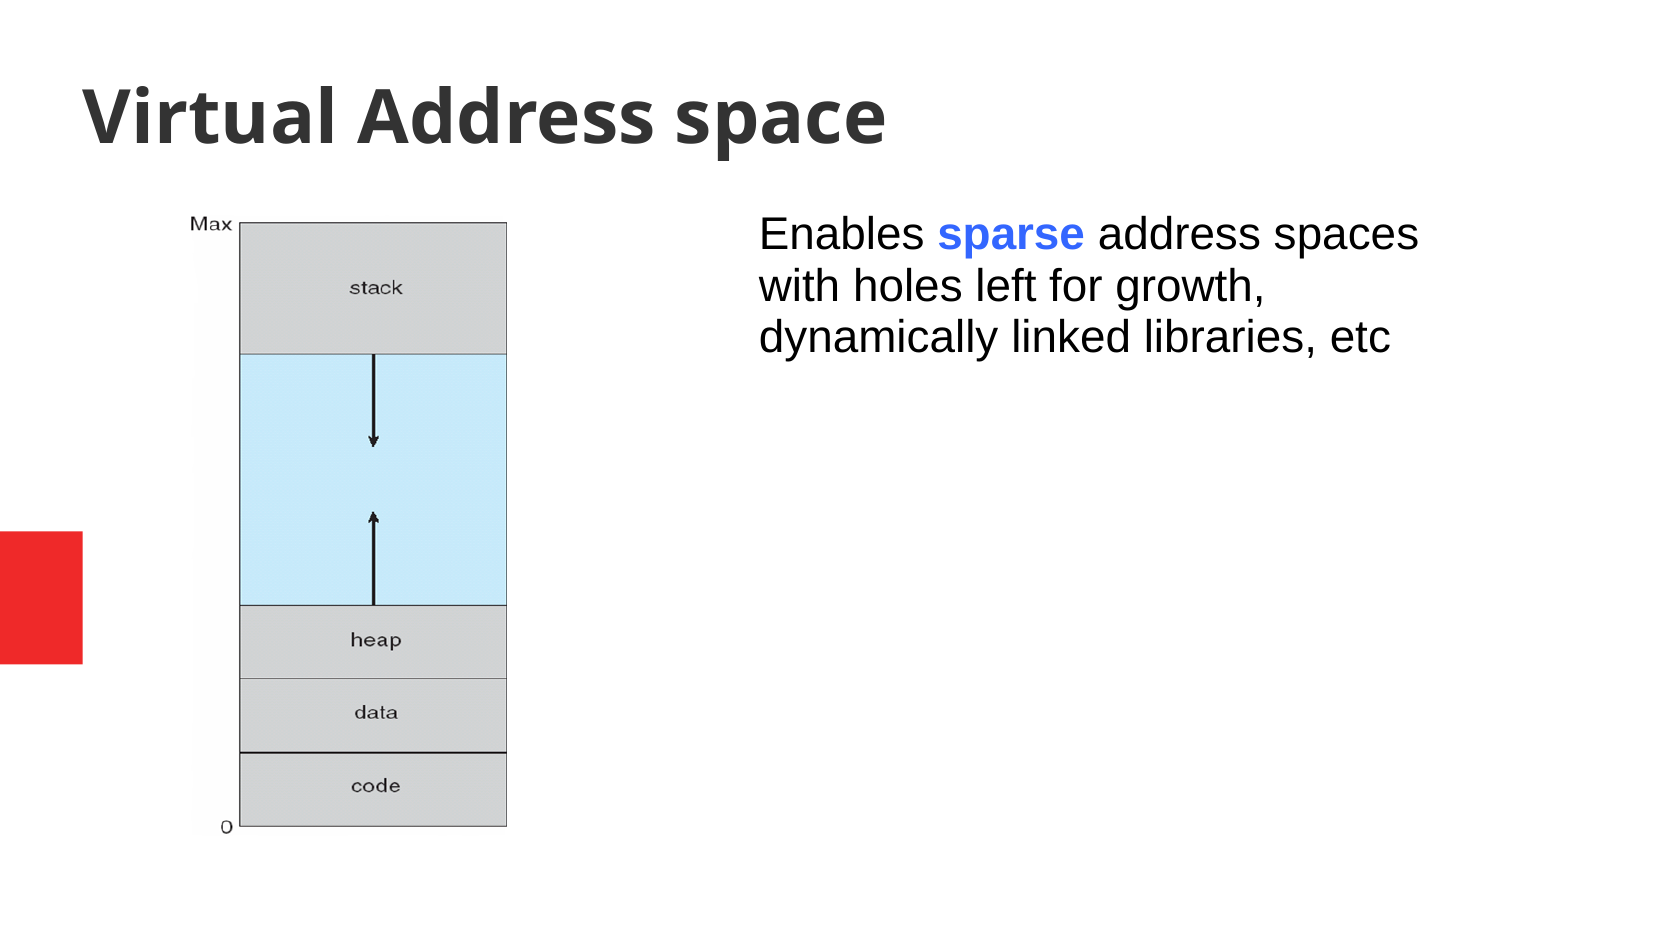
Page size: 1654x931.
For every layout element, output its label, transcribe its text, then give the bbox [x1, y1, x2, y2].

text_box Enables sparse address spaces with holes left for growth, dynamically linked libraries, etc [744, 200, 1489, 815]
picture [188, 212, 507, 839]
title Virtual Address space [82, 37, 1571, 193]
